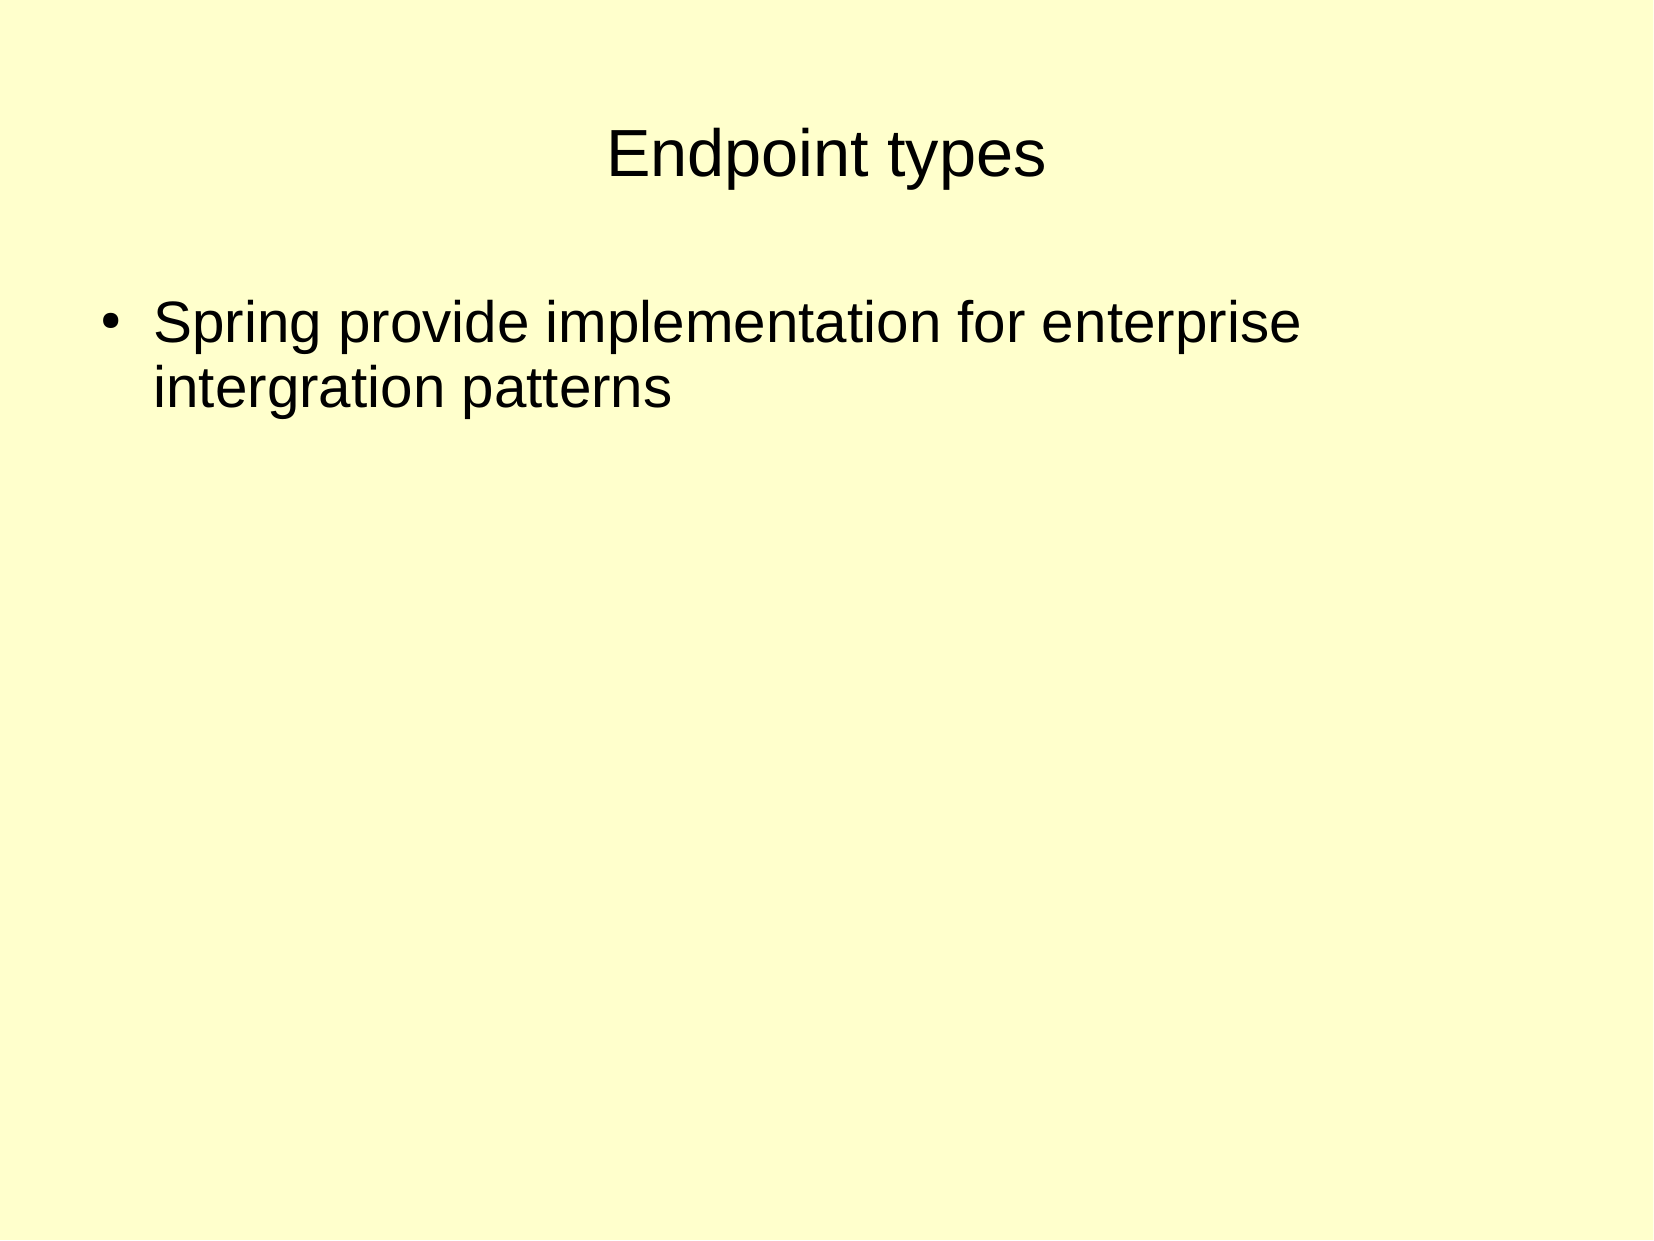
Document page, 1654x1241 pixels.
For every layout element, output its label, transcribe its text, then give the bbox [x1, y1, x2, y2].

list Spring provide implementation for enterprise intergration patterns [82, 290, 1571, 1109]
title Endpoint types [82, 49, 1571, 257]
